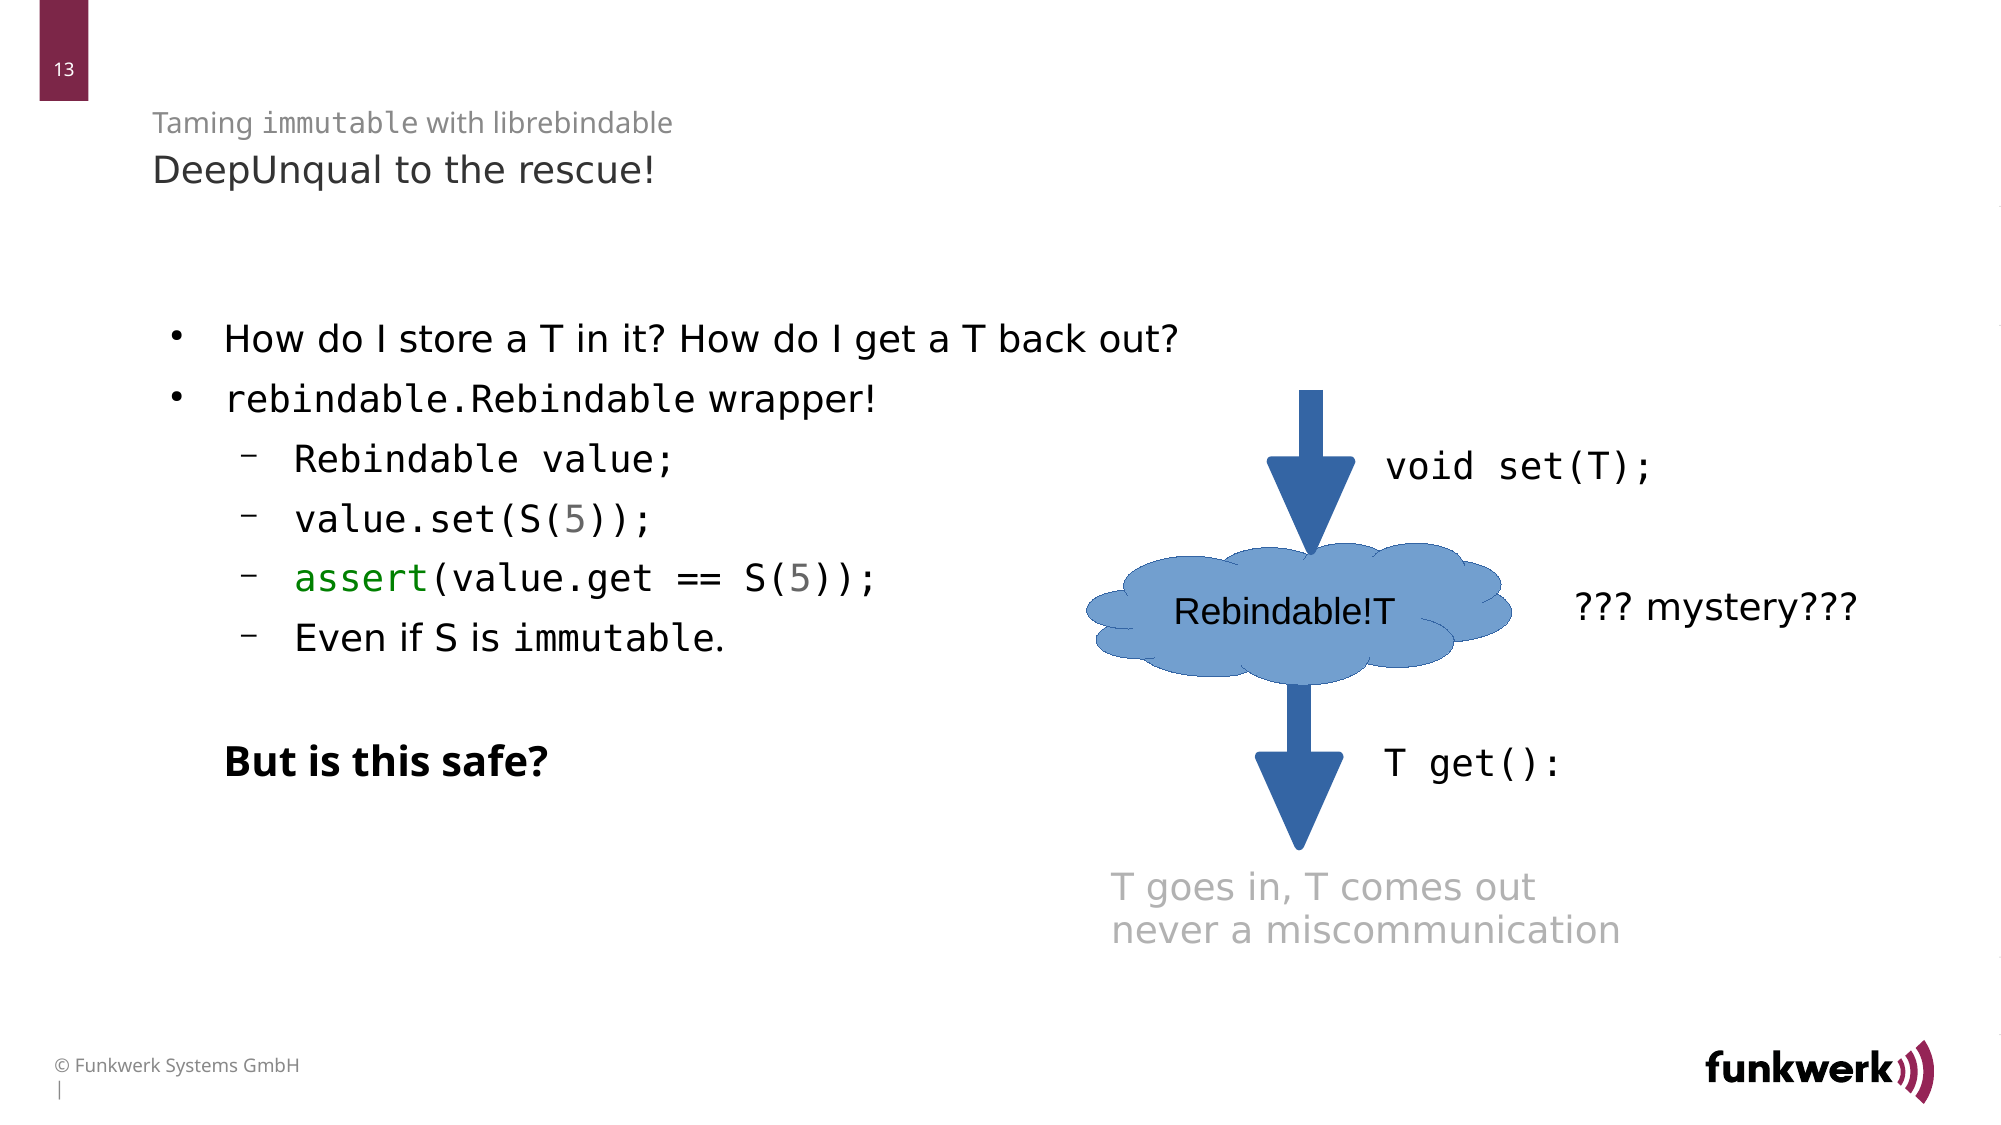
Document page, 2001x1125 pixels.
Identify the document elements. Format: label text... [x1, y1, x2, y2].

list Taming immutable with librebindable [137, 100, 1850, 153]
text_box ??? mystery??? [1559, 578, 1875, 638]
text_box T goes in, T comes out never a miscommunication [1096, 857, 1637, 960]
text_box T get(): [1346, 734, 1579, 793]
text_box Rebindable!T [1086, 543, 1512, 685]
list How do I store a T in it? How do I get a T back out? rebindable.Rebindable wrapper! Rebindable value; value.set(S(5)); assert(value.get == S(5)); Even if S is immutable. But is this safe? [137, 307, 1850, 945]
text_box DeepUnqual to the rescue! [137, 141, 755, 201]
text_box void set(T); [1370, 437, 1670, 496]
